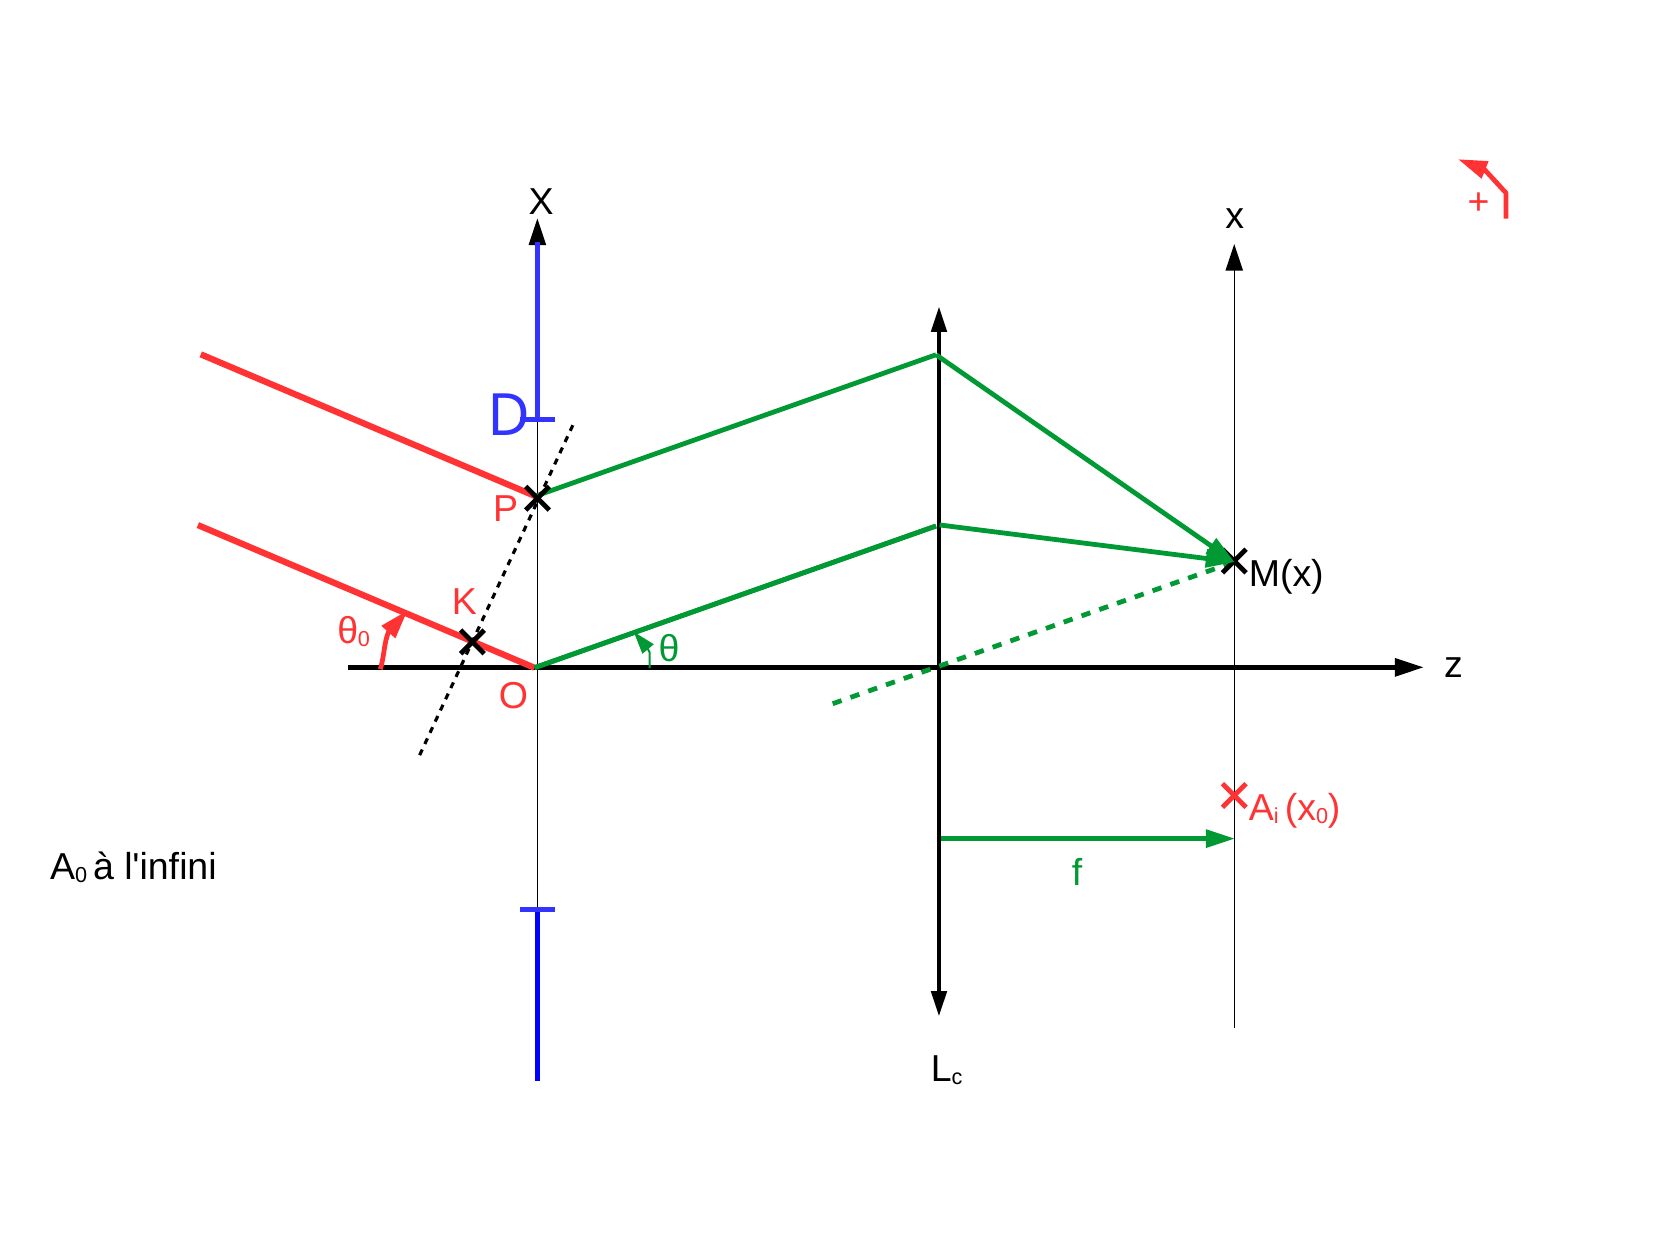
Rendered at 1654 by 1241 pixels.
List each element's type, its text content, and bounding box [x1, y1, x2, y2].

text_box X [513, 173, 585, 231]
text_box P [542, 494, 550, 506]
text_box θ0 [322, 602, 399, 672]
text_box θ [643, 620, 691, 677]
text_box x [1210, 187, 1282, 245]
text_box Lc [916, 1040, 1011, 1110]
text_box z [1429, 635, 1489, 693]
text_box K [437, 572, 497, 630]
text_box D [472, 366, 556, 446]
text_box O [484, 667, 526, 725]
text_box Ai (x0) [1234, 779, 1382, 849]
text_box f [1057, 844, 1128, 902]
text_box A0 à l'infini [35, 838, 237, 908]
text_box M(x) [1234, 545, 1382, 615]
text_box θ [643, 620, 659, 626]
text_box + [1452, 173, 1501, 231]
text_box P [478, 480, 550, 538]
